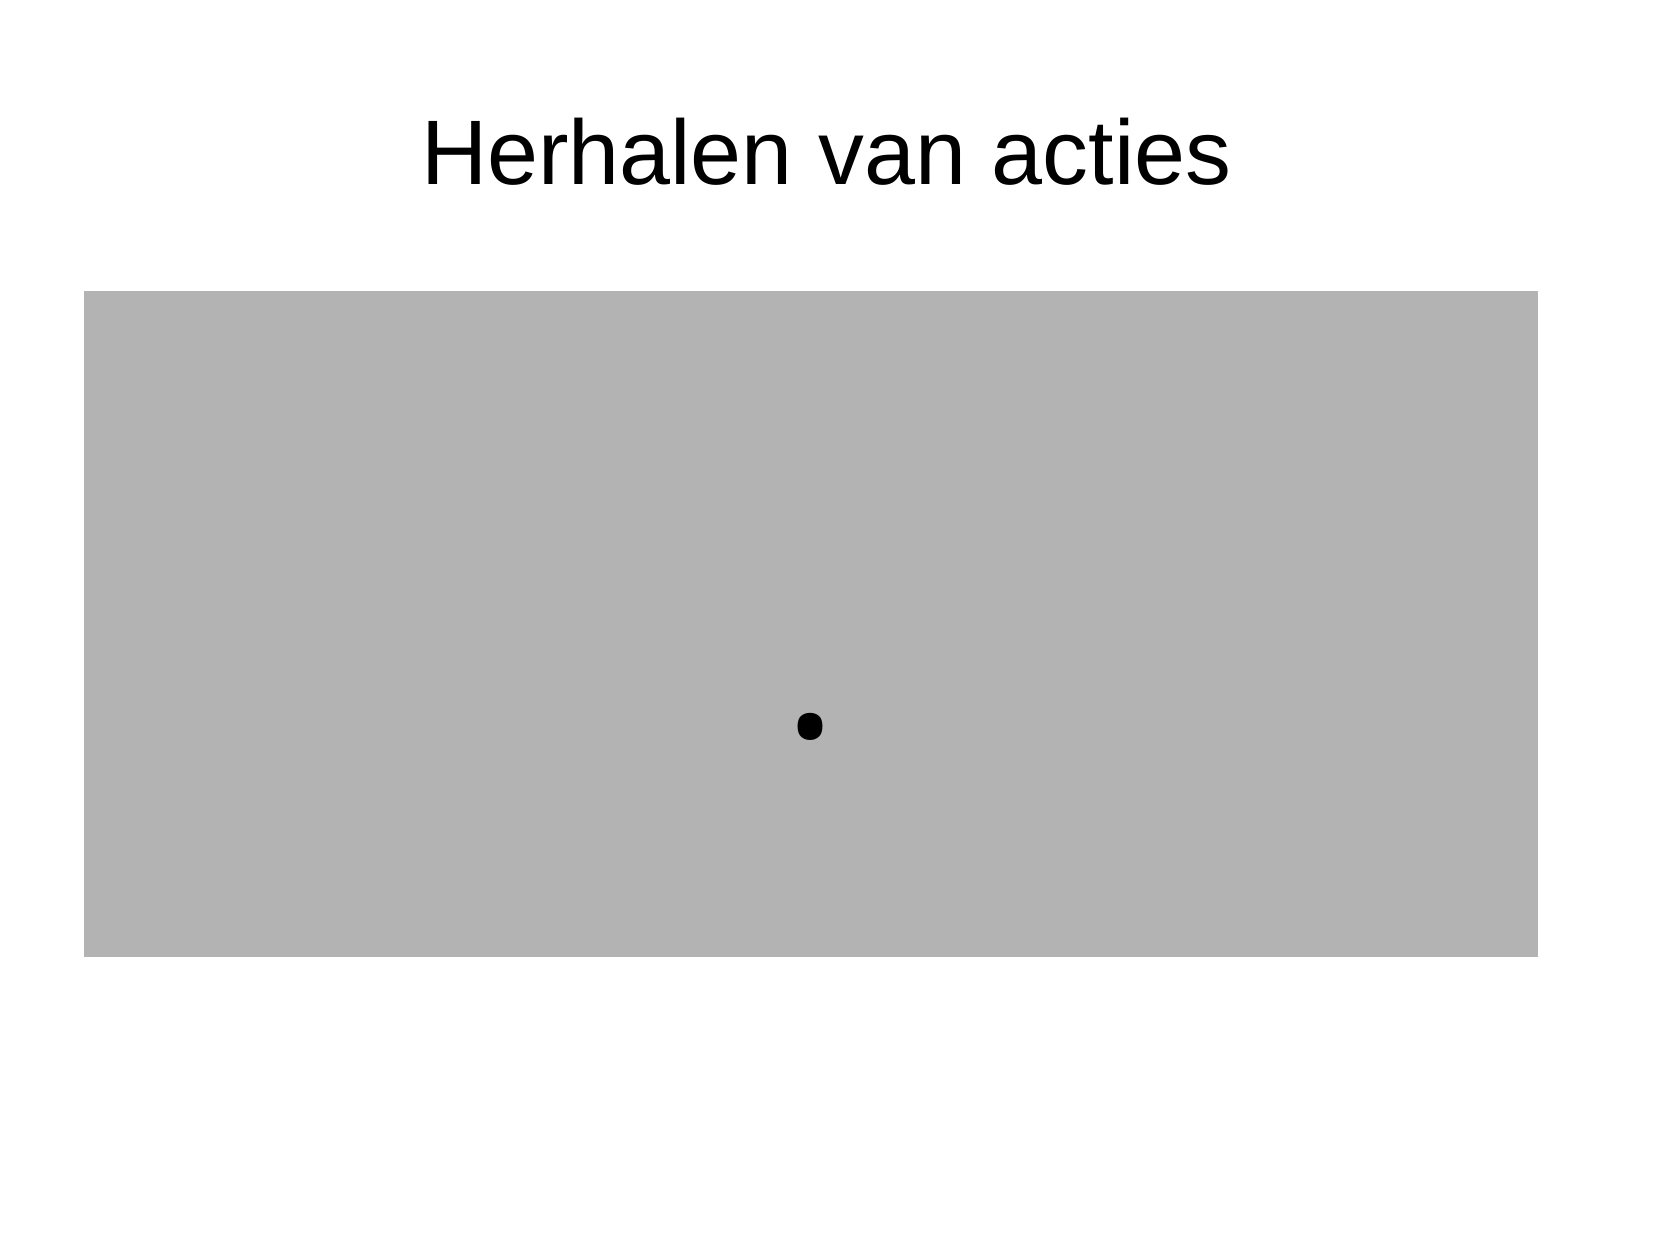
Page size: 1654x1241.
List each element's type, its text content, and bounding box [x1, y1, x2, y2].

title Herhalen van acties [82, 49, 1571, 257]
table_header . [84, 291, 1538, 957]
